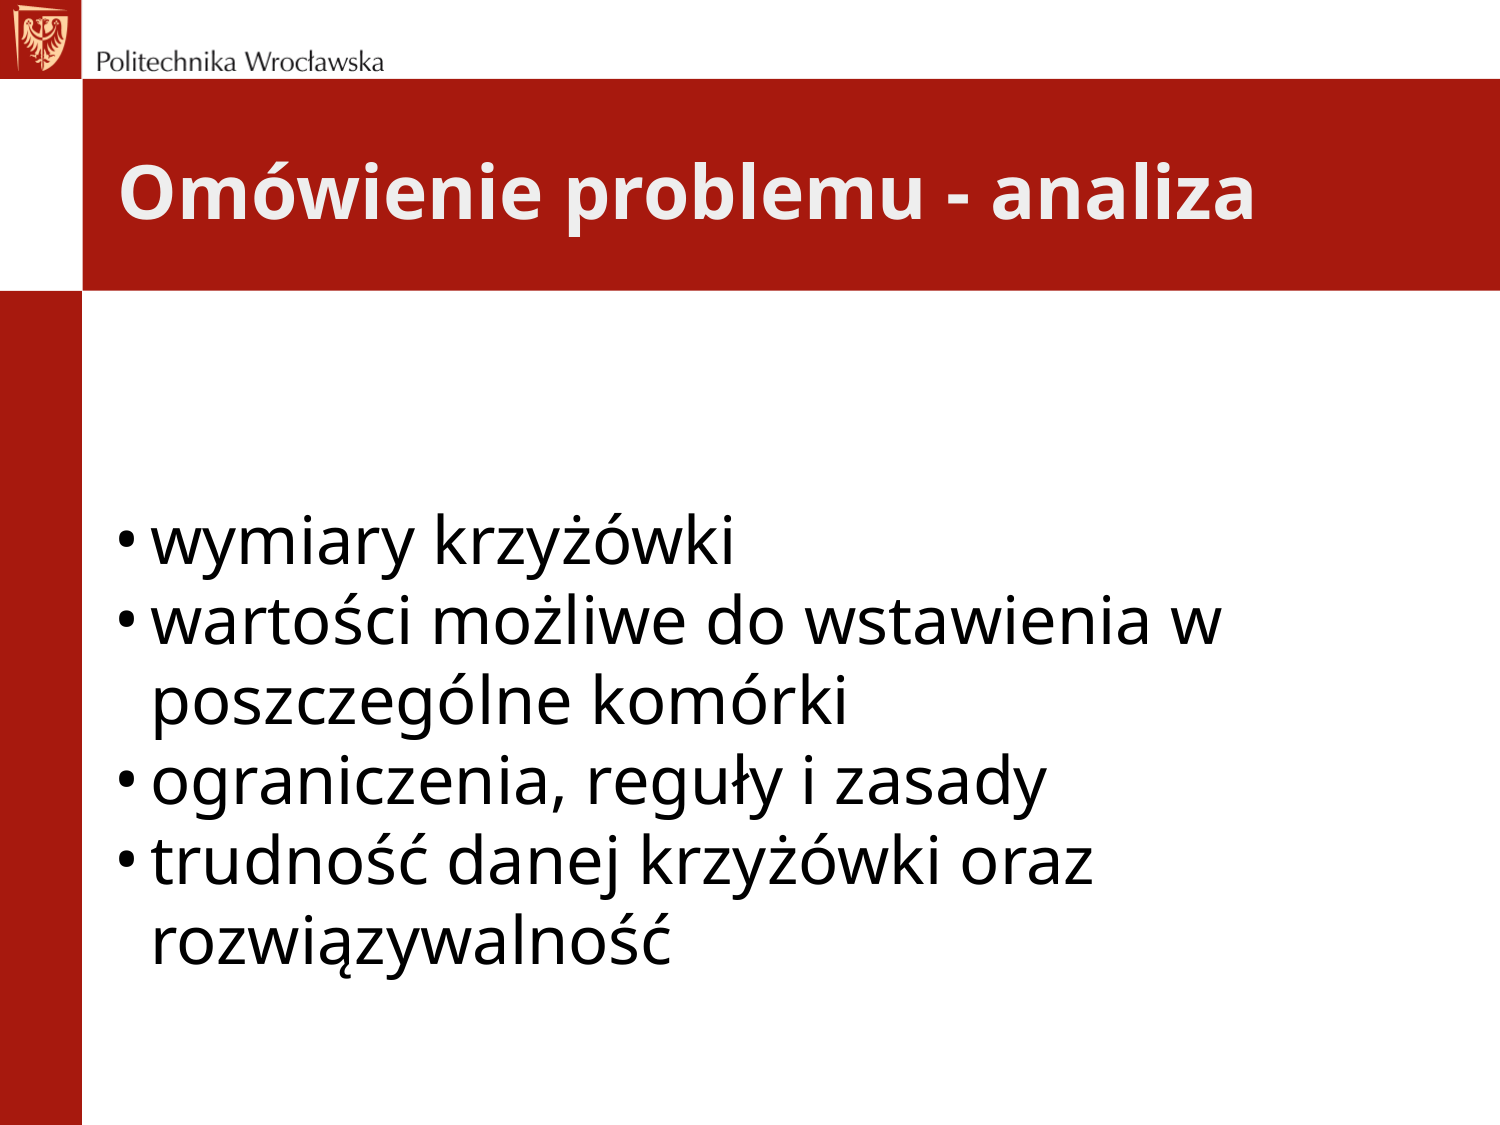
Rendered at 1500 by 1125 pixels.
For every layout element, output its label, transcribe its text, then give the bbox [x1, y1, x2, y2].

text_box Omówienie problemu - analiza [103, 104, 1485, 275]
picture [0, 0, 384, 79]
text_box wymiary krzyżówki wartości możliwe do wstawienia w poszczególne komórki ograniczenia, reguły i zasady trudność danej krzyżówki oraz rozwiązywalność [100, 308, 1483, 1106]
